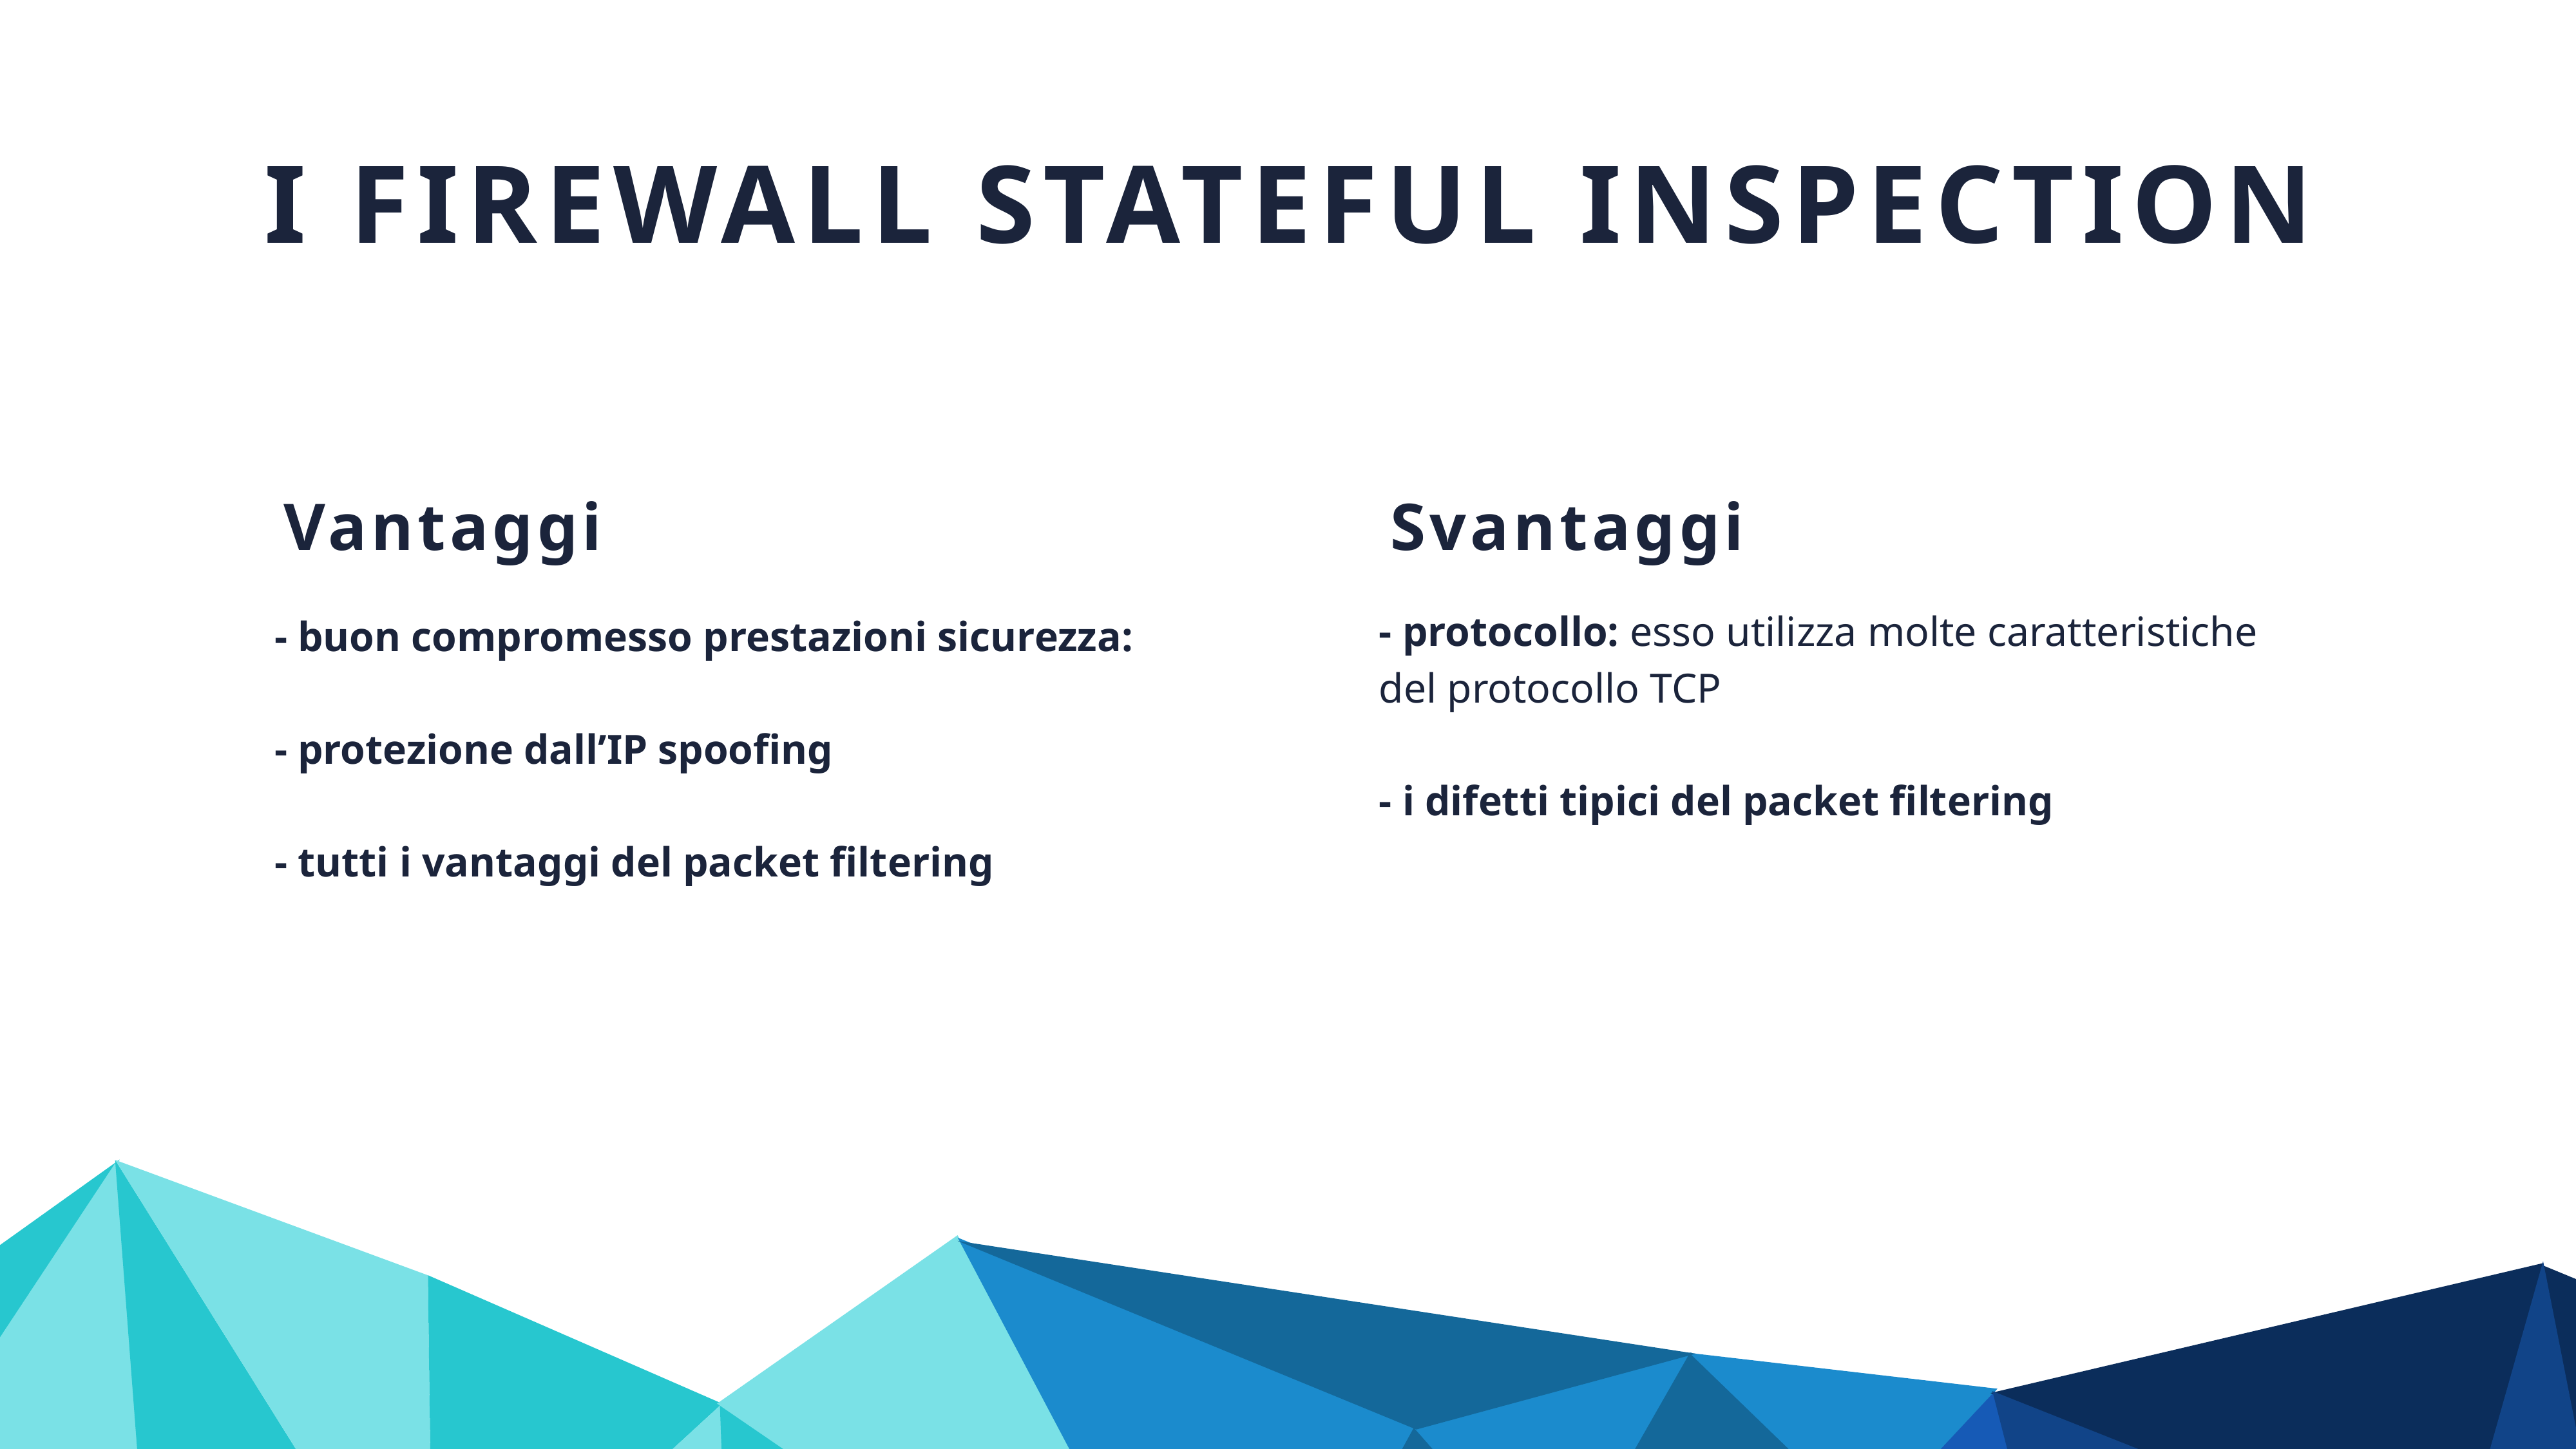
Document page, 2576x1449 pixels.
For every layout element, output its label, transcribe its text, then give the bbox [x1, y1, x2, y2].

text_box Svantaggi [1380, 480, 1754, 568]
text_box I FIREWALL STATEFUL INSPECTION [254, 131, 2325, 270]
text_box Vantaggi [274, 480, 612, 568]
text_box - protocollo: esso utilizza molte caratteristiche del protocollo TCP - i difetti tipici del packet filtering [1369, 593, 2329, 829]
text_box - buon compromesso prestazioni sicurezza: - protezione dall’IP spoofing - tutti i vantaggi del packet filtering [265, 598, 1210, 890]
